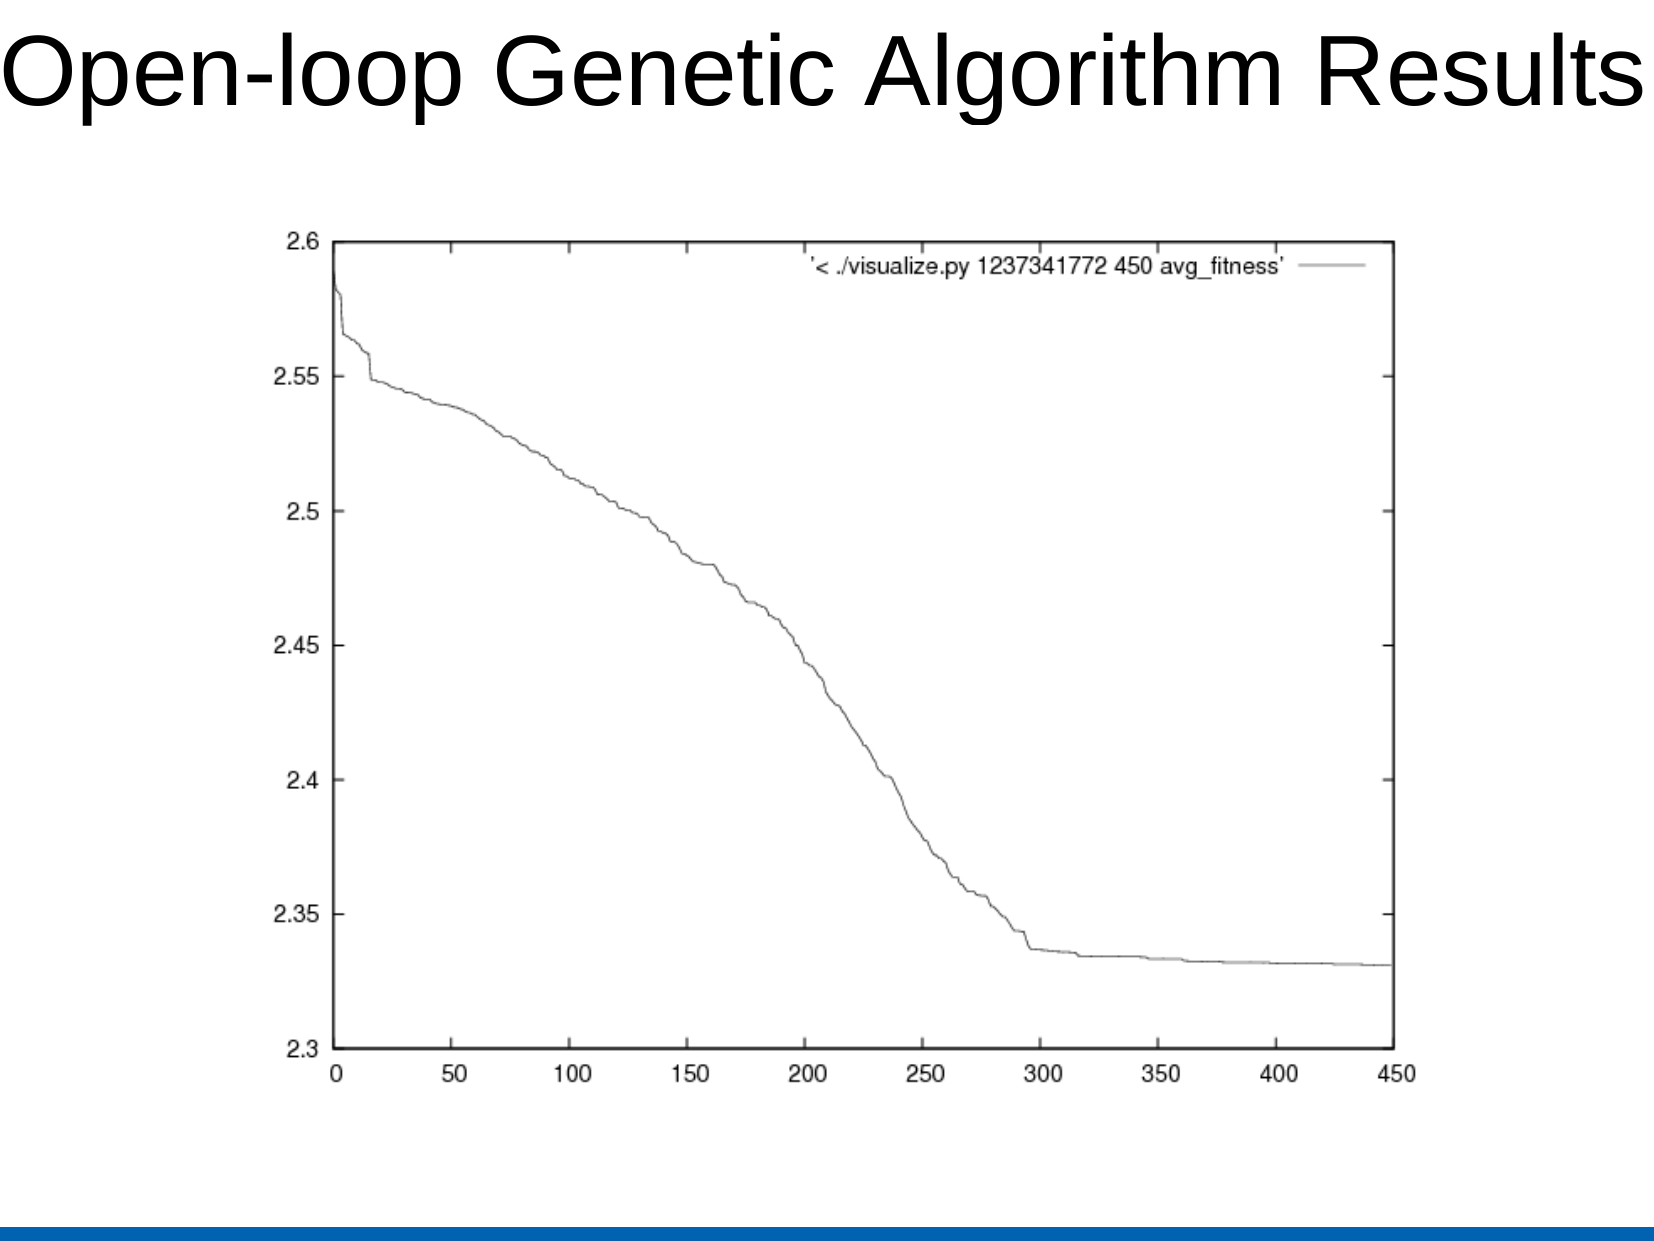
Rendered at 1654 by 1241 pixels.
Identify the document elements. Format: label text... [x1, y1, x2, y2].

title Open-loop Genetic Algorithm Results [0, 0, 1651, 175]
picture [139, 125, 1471, 1201]
